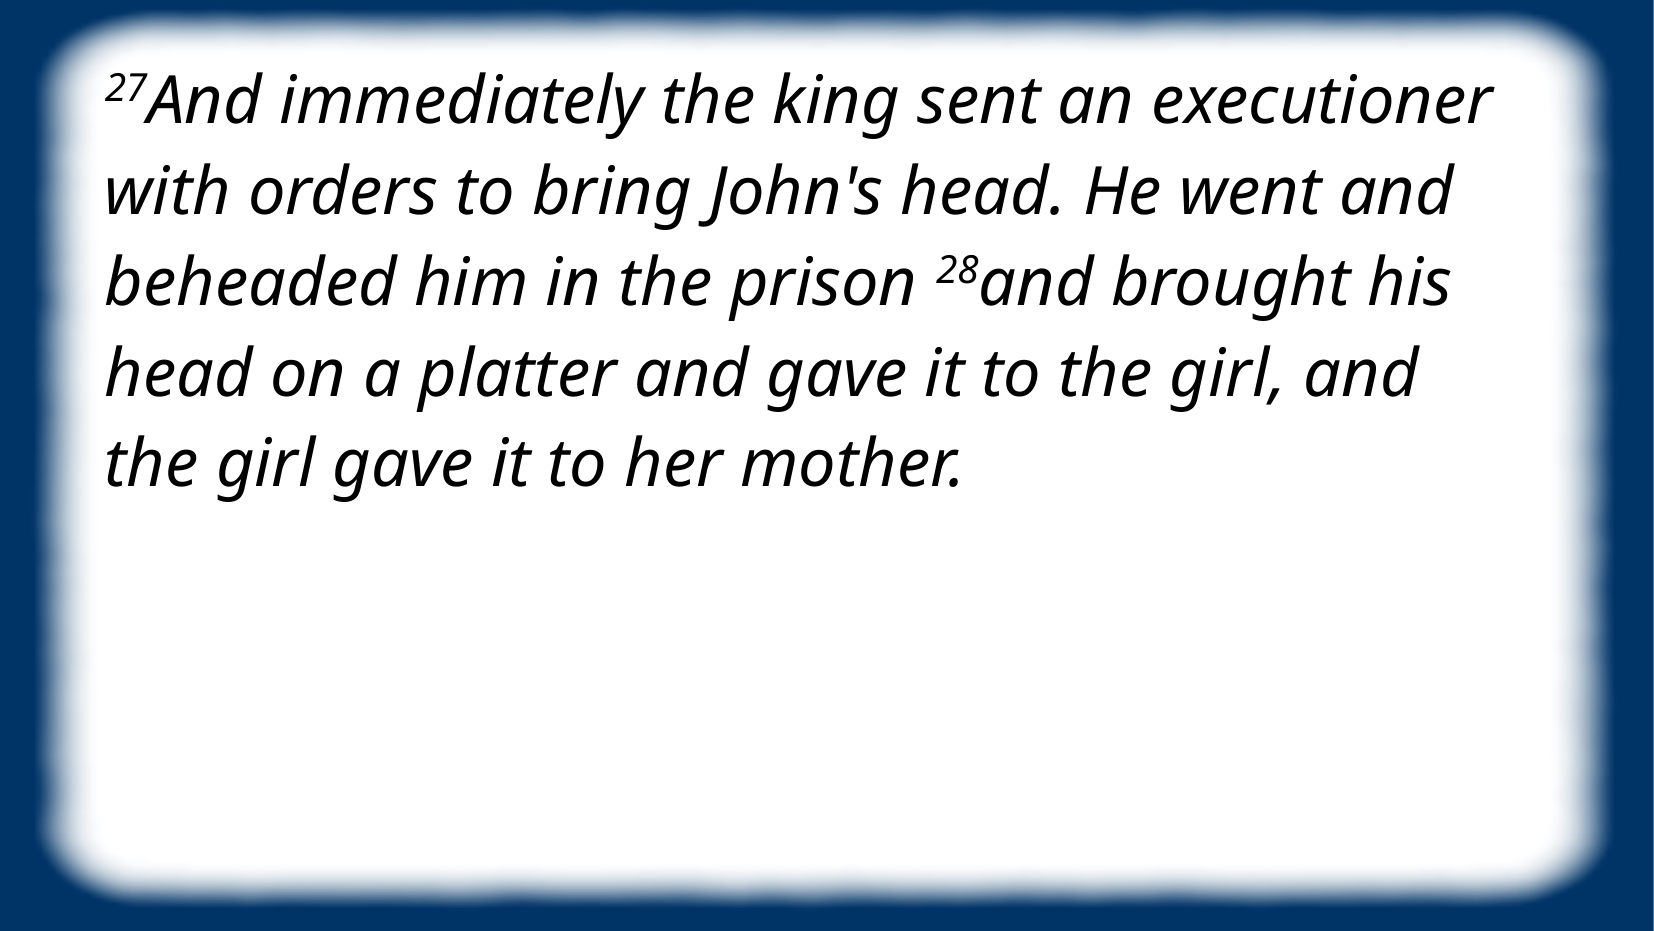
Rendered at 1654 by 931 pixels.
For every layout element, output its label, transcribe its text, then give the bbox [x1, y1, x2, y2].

text_box 27And immediately the king sent an executioner with orders to bring John's head. He went and beheaded him in the prison 28and brought his head on a platter and gave it to the girl, and the girl gave it to her mother. [90, 45, 1546, 504]
picture [0, 0, 1654, 931]
